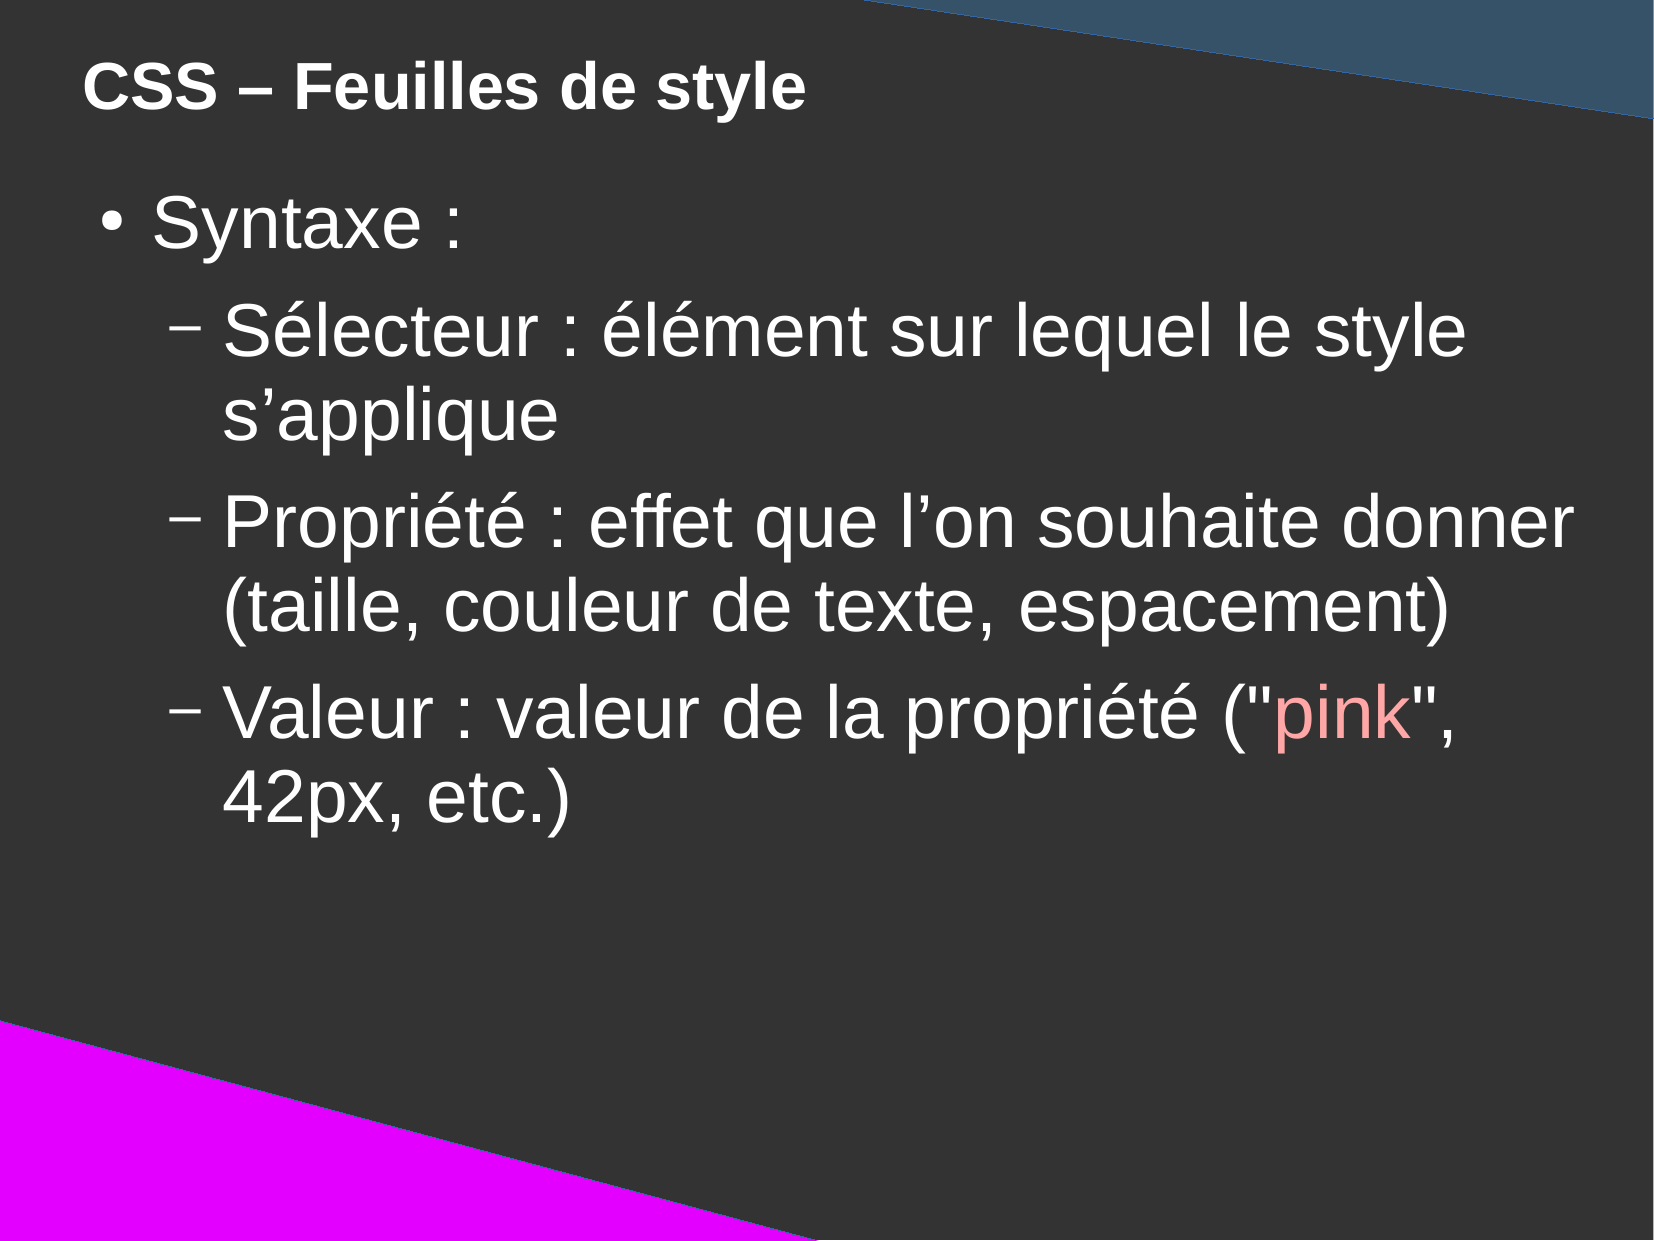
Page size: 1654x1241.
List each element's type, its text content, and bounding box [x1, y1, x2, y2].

text_box [0, 1020, 819, 1241]
title CSS – Feuilles de style [82, 49, 1571, 152]
list Syntaxe : Sélecteur : élément sur lequel le style s’applique Propriété : effet que l’on souhaite donner (taille, couleur de texte, espacement) Valeur : valeur de la propriété ("pink", 42px, etc.) [80, 180, 1605, 1050]
text_box [864, 0, 1654, 119]
